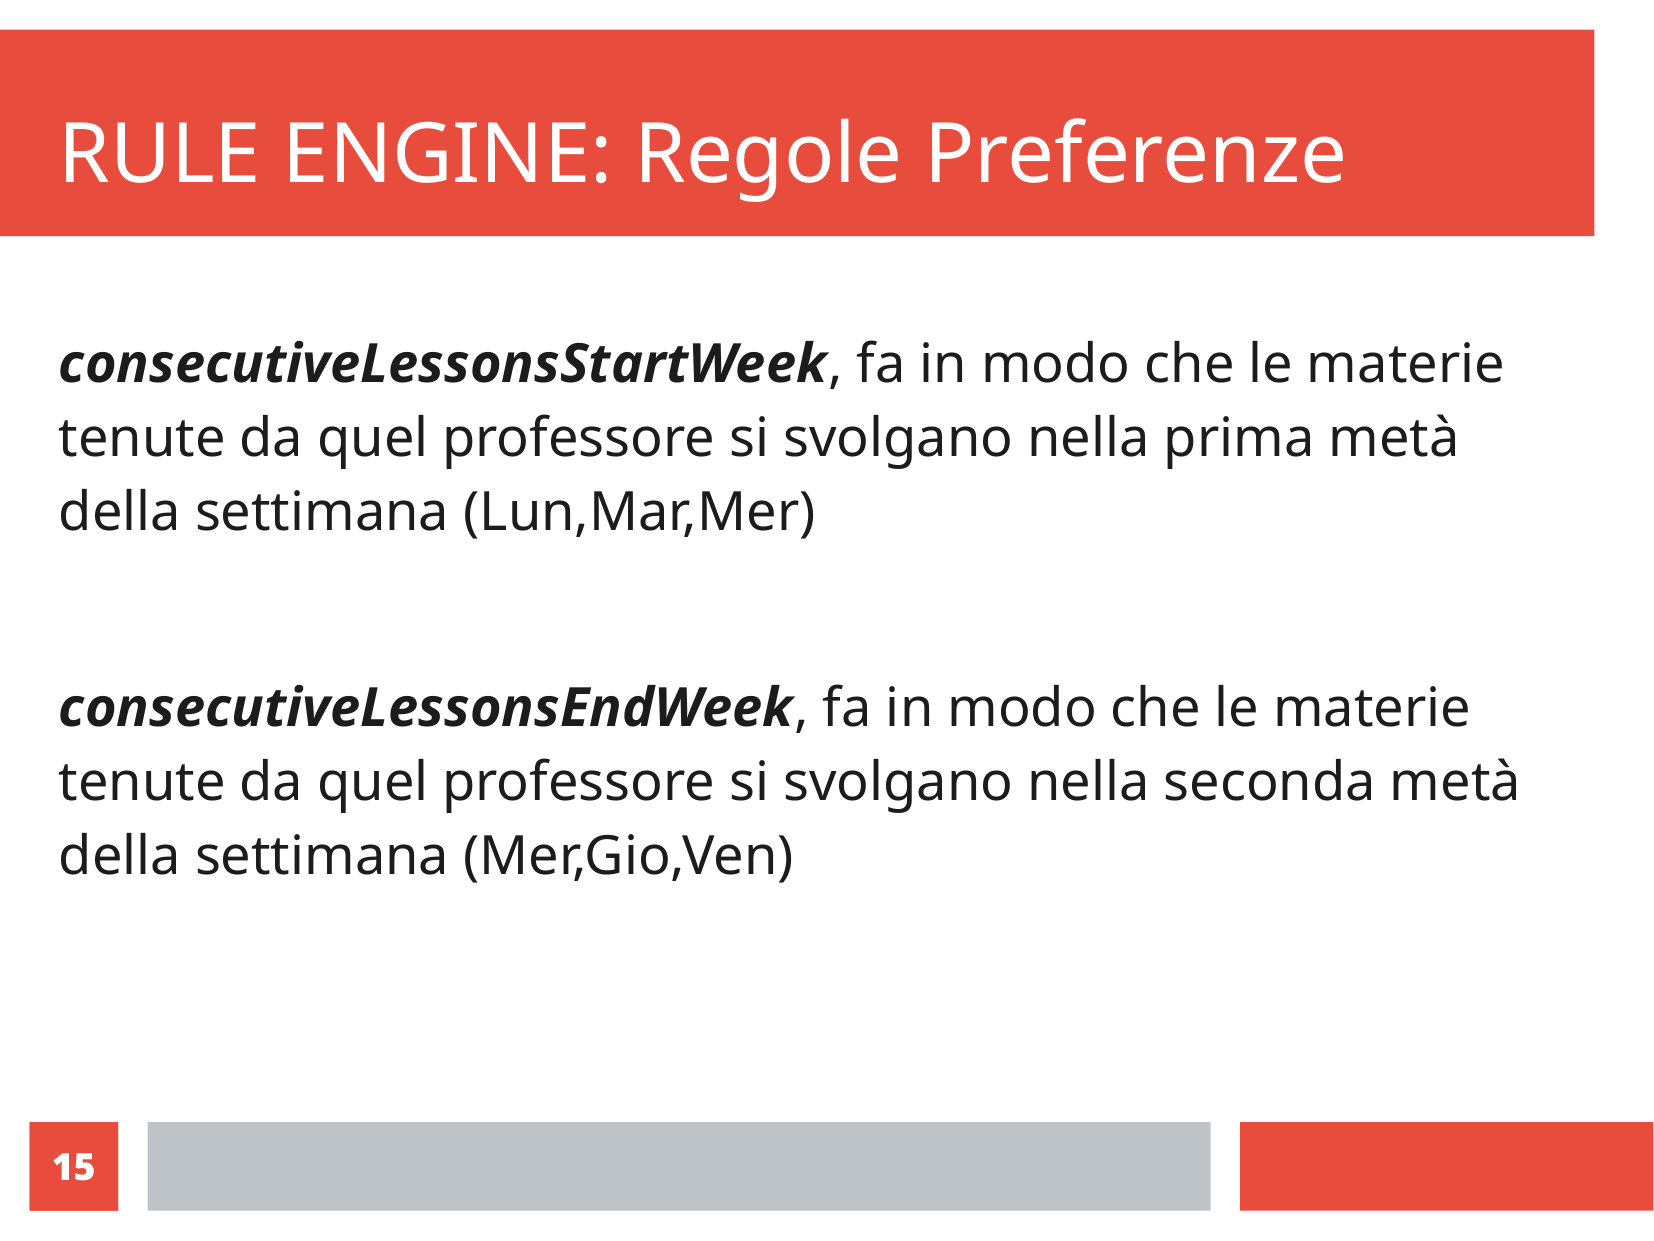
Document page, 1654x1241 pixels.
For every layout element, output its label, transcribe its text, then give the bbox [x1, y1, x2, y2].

title RULE ENGINE: Regole Preferenze [59, 59, 1595, 207]
list consecutiveLessonsStartWeek, fa in modo che le materie tenute da quel professore si svolgano nella prima metà della settimana (Lun,Mar,Mer) consecutiveLessonsEndWeek, fa in modo che le materie tenute da quel professore si svolgano nella seconda metà della settimana (Mer,Gio,Ven) [59, 324, 1565, 1093]
